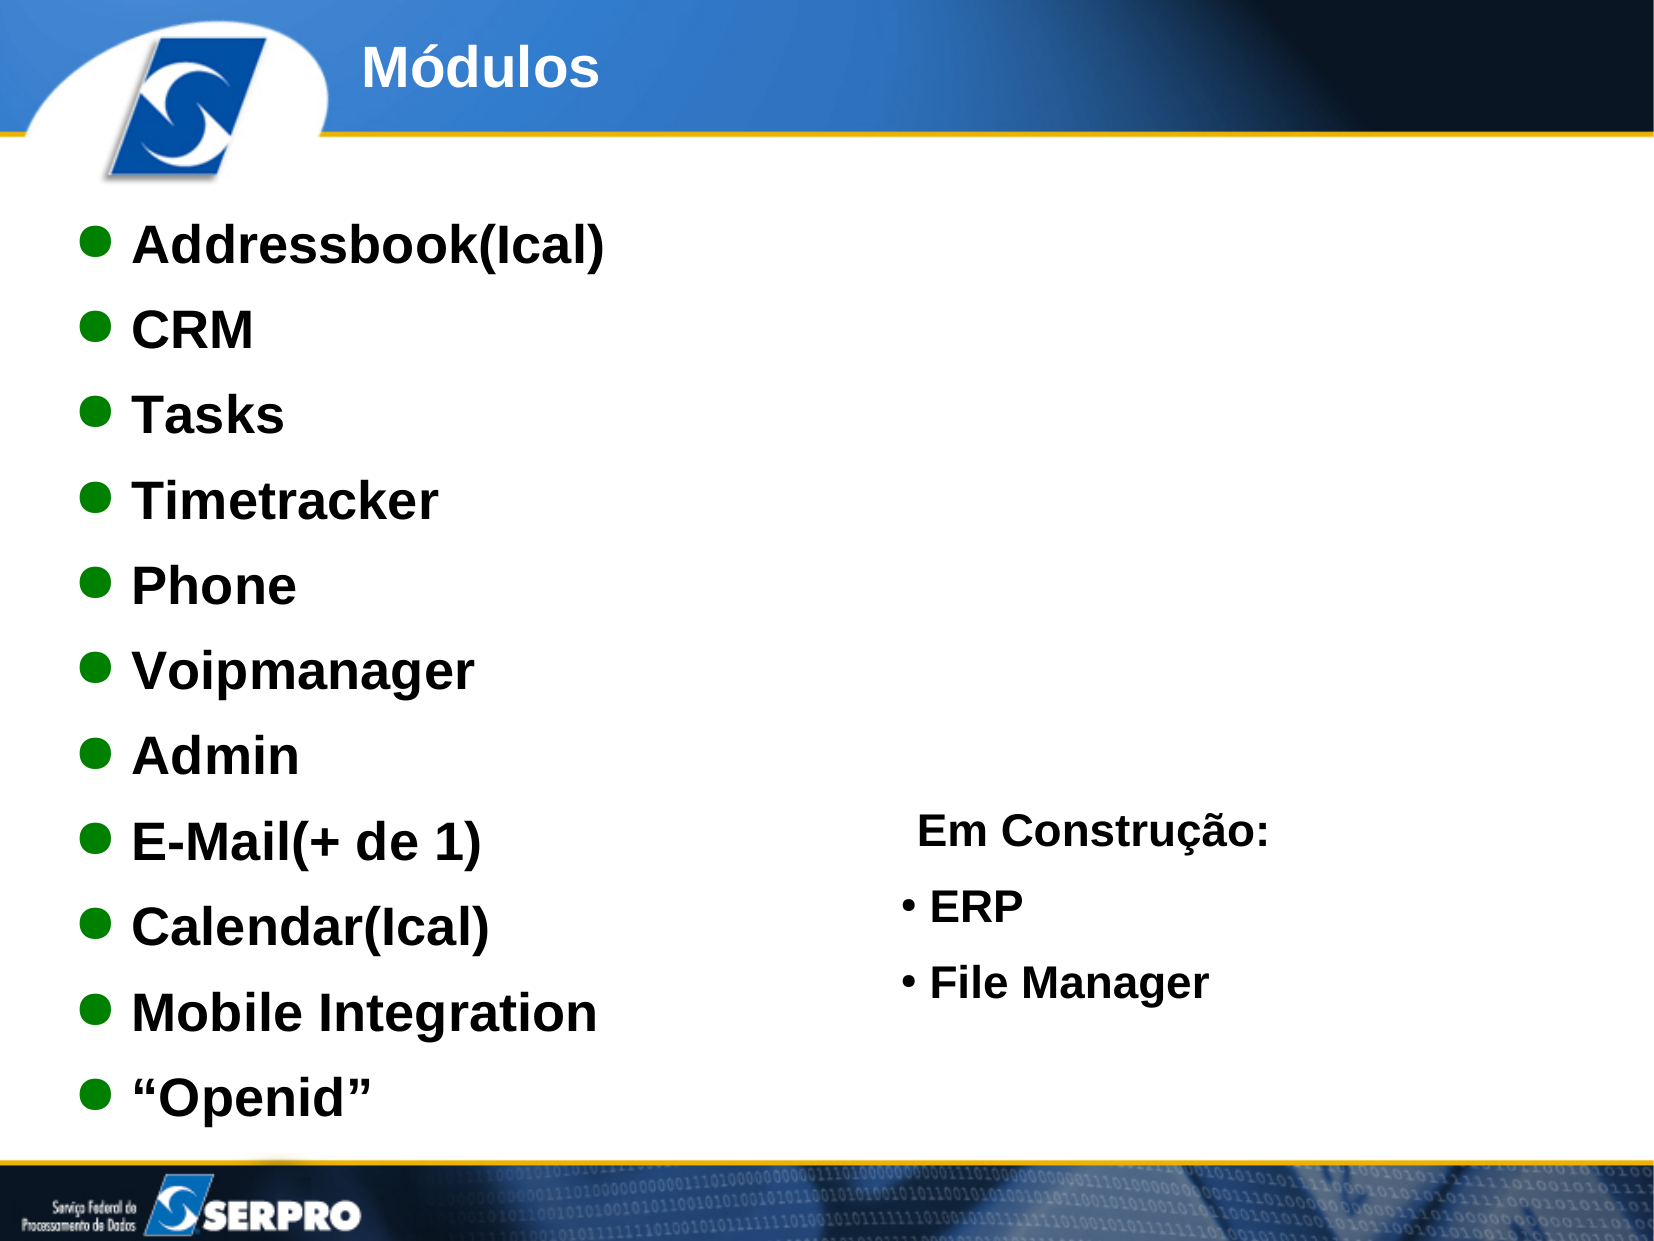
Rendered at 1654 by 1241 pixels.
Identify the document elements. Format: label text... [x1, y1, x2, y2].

picture [0, 0, 1654, 1241]
text_box Em Construção: ERP File Manager [885, 797, 1388, 1093]
title Módulos [361, 32, 1603, 102]
text_box Addressbook(Ical) CRM Tasks Timetracker Phone Voipmanager Admin E-Mail(+ de 1) Calendar(Ical) Mobile Integration “Openid” [59, 206, 768, 1184]
